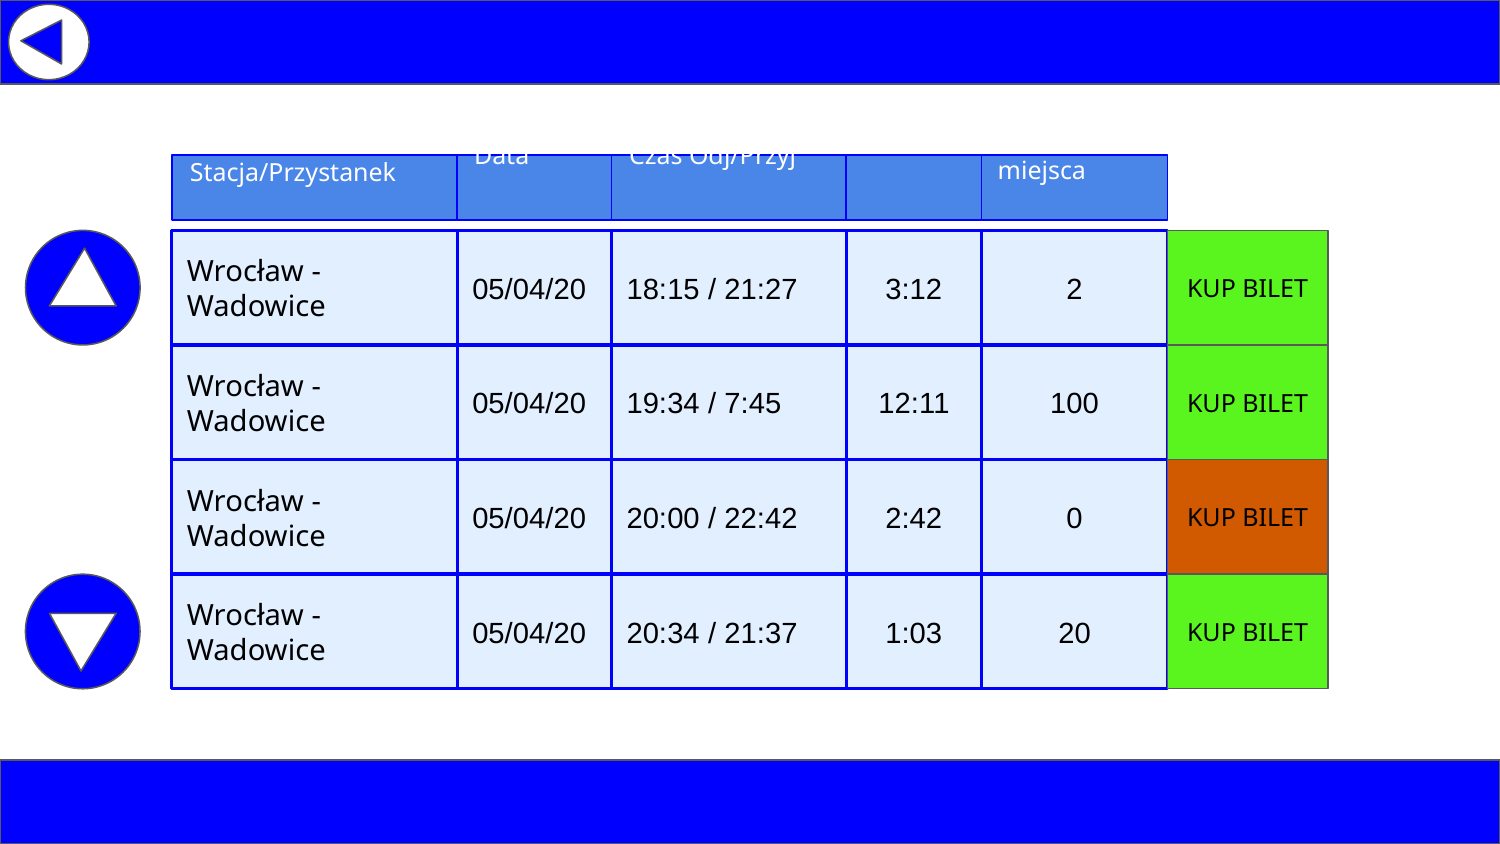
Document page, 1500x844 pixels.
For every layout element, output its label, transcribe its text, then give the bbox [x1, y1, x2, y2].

text_box 2 [981, 230, 1167, 344]
text_box 2:42 [846, 459, 981, 574]
text_box 05/04/20 [457, 230, 611, 344]
text_box [0, 759, 1500, 844]
text_box 3:12 [846, 230, 981, 344]
text_box [25, 574, 141, 689]
text_box 1:03 [846, 574, 981, 689]
text_box KUP BILET [1167, 230, 1328, 344]
text_box [0, 0, 1500, 84]
text_box Data [457, 154, 611, 220]
text_box 05/04/20 [457, 574, 611, 689]
text_box Czas [846, 154, 981, 220]
text_box 100 [981, 344, 1167, 459]
text_box Wolne miejsca [981, 154, 1168, 220]
text_box Wrocław - Wadowice [171, 230, 457, 344]
text_box 20:00 / 22:42 [611, 459, 846, 574]
text_box [25, 230, 141, 345]
text_box Wrocław - Wadowice [171, 459, 457, 574]
text_box 05/04/20 [457, 459, 611, 574]
text_box KUP BILET [1167, 344, 1328, 460]
text_box KUP BILET [1167, 460, 1328, 574]
text_box 12:11 [846, 344, 981, 459]
text_box 20:34 / 21:37 [611, 574, 846, 689]
text_box KUP BILET [1167, 574, 1328, 689]
text_box Czas Odj/Przyj [611, 154, 846, 220]
text_box Stacja/Przystanek [171, 154, 457, 220]
text_box 19:34 / 7:45 [611, 344, 846, 459]
text_box 0 [981, 459, 1167, 574]
text_box 20 [981, 574, 1167, 689]
text_box 18:15 / 21:27 [611, 230, 846, 344]
text_box Wrocław - Wadowice [171, 344, 457, 459]
text_box 05/04/20 [457, 344, 611, 459]
text_box Wrocław - Wadowice [171, 574, 457, 689]
